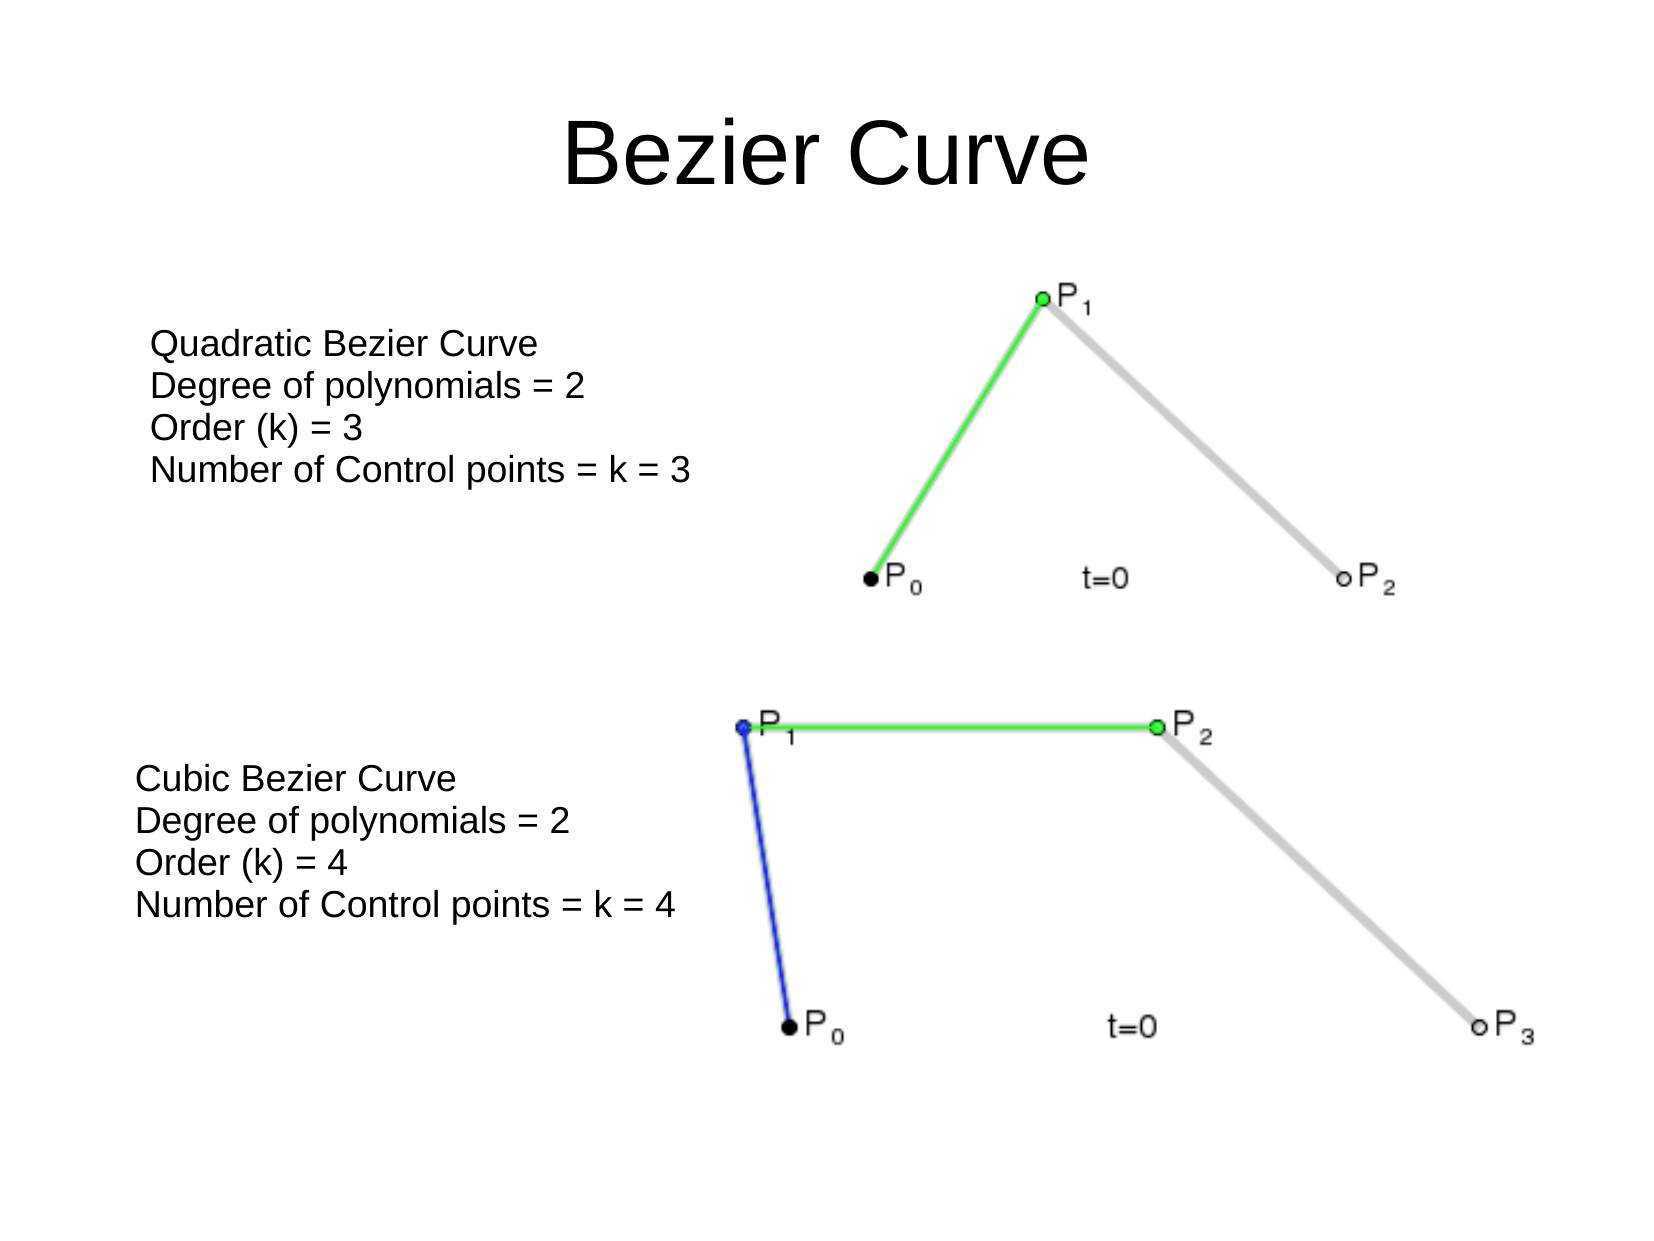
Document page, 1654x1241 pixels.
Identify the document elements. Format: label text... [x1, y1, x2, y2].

text_box Quadratic Bezier Curve Degree of polynomials = 2 Order (k) = 3 Number of Control points = k = 3 [135, 315, 736, 498]
picture [720, 277, 1494, 601]
text_box Cubic Bezier Curve Degree of polynomials = 2 Order (k) = 4 Number of Control points = k = 4 [120, 750, 706, 933]
title Bezier Curve [82, 49, 1571, 257]
picture [720, 704, 1548, 1051]
